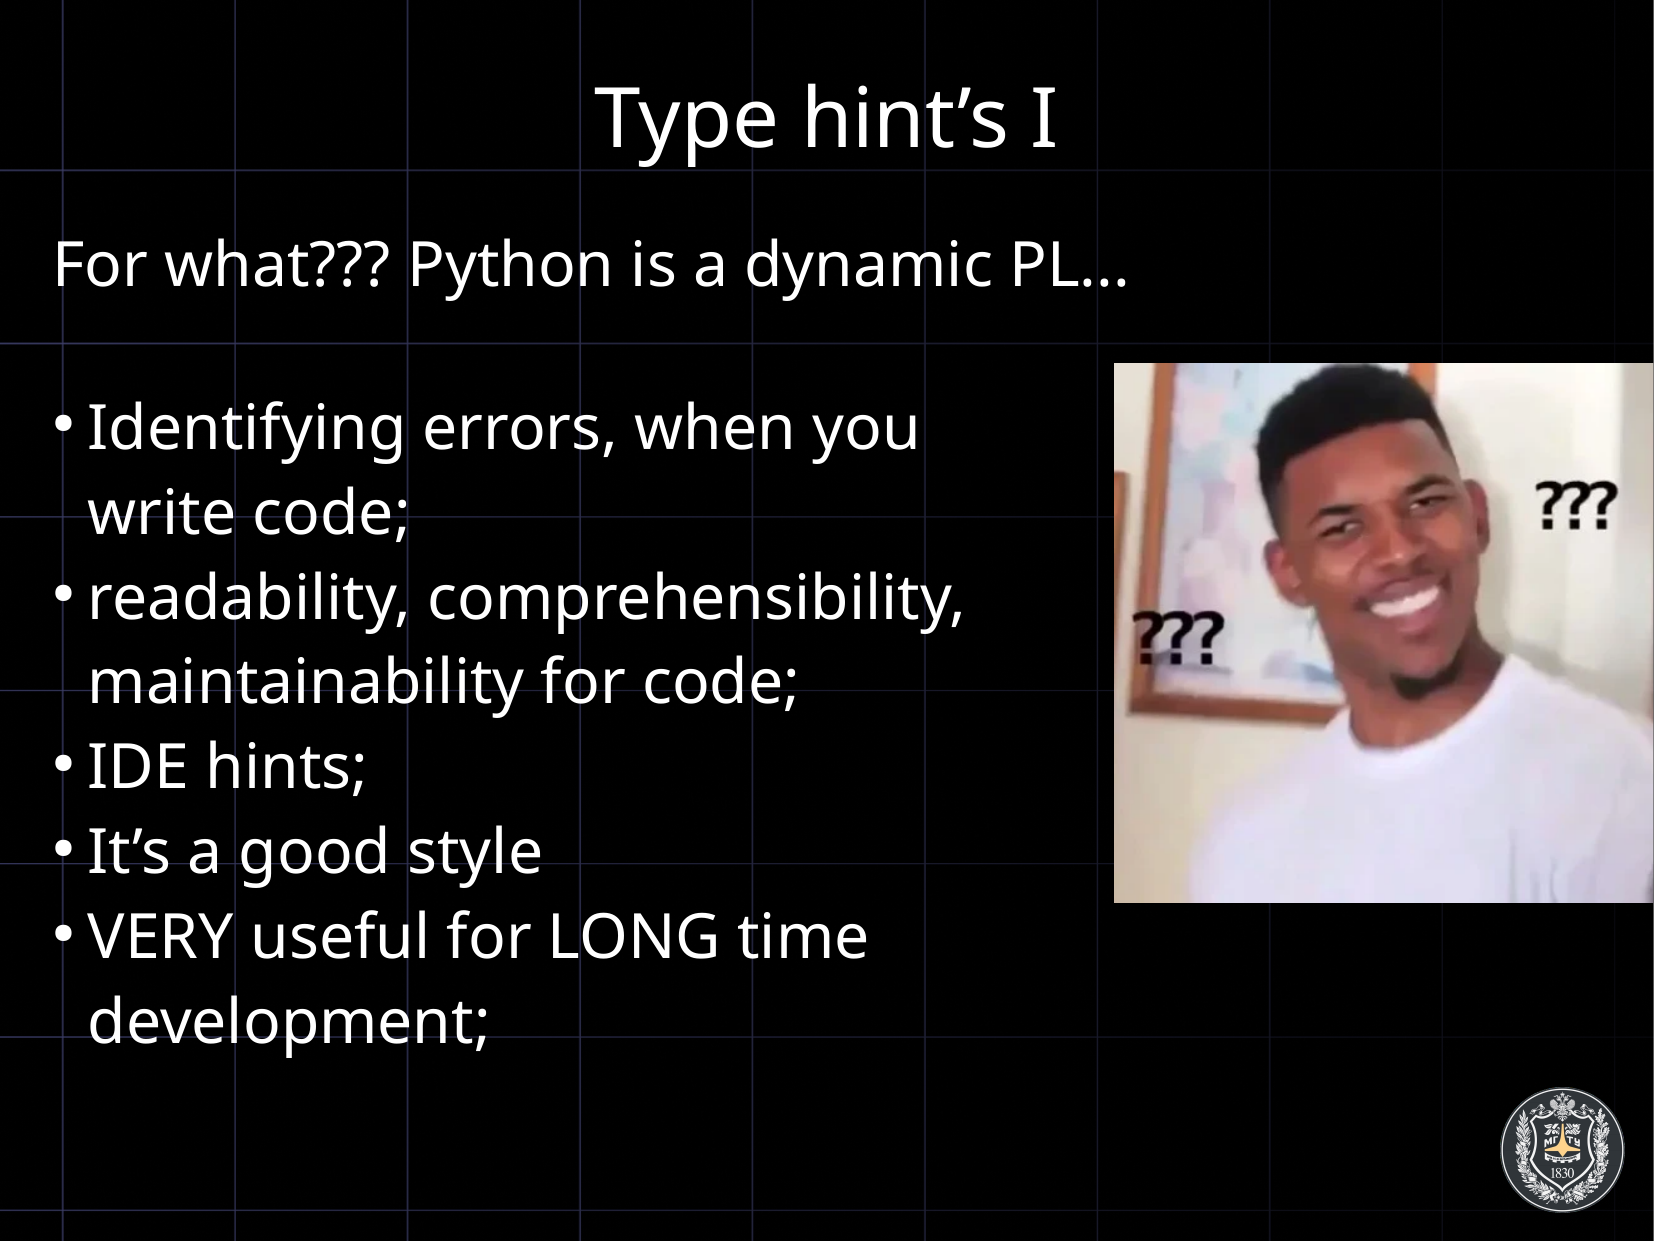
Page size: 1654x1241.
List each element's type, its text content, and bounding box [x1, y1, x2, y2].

text_box For what??? Python is a dynamic PL... [37, 212, 1276, 373]
text_box Identifying errors, when you write code; readability, comprehensibility, maintainability for code; IDE hints; It’s a good style VERY useful for LONG time development; [37, 375, 1613, 975]
title Type hint’s I [82, 37, 1571, 193]
picture [0, 0, 1654, 1241]
